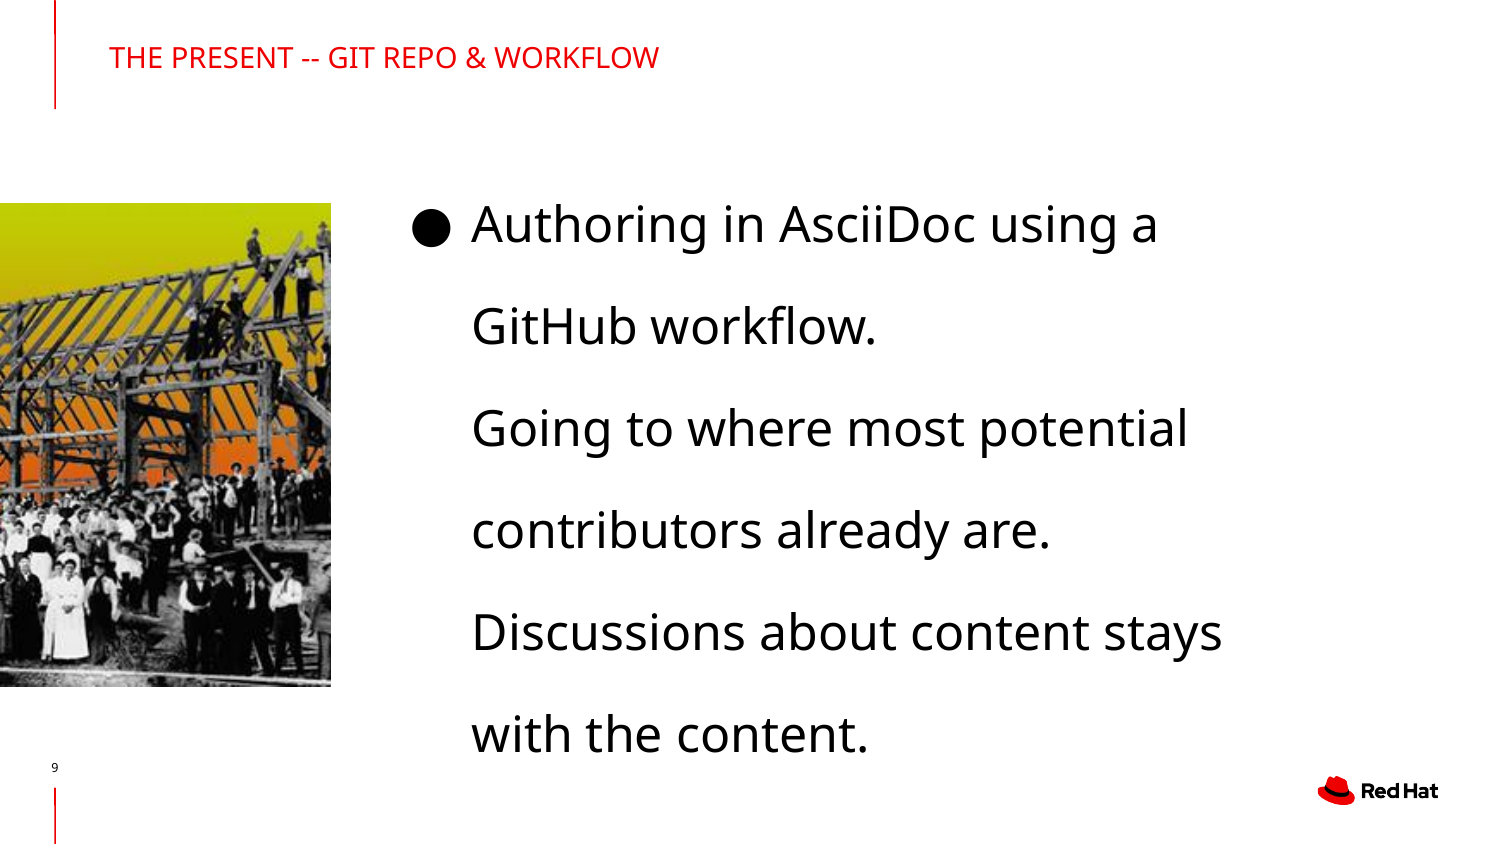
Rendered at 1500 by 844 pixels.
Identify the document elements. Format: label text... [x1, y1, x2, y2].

subtitle THE PRESENT -- GIT REPO & WORKFLOW [55, 6, 689, 108]
picture [1317, 776, 1438, 805]
title Authoring in AsciiDoc using a GitHub workflow. Going to where most potential contributors already are. Discussions about content stays with the content. [396, 203, 1328, 688]
slide_number <number> [10, 759, 101, 777]
picture [0, 203, 331, 688]
